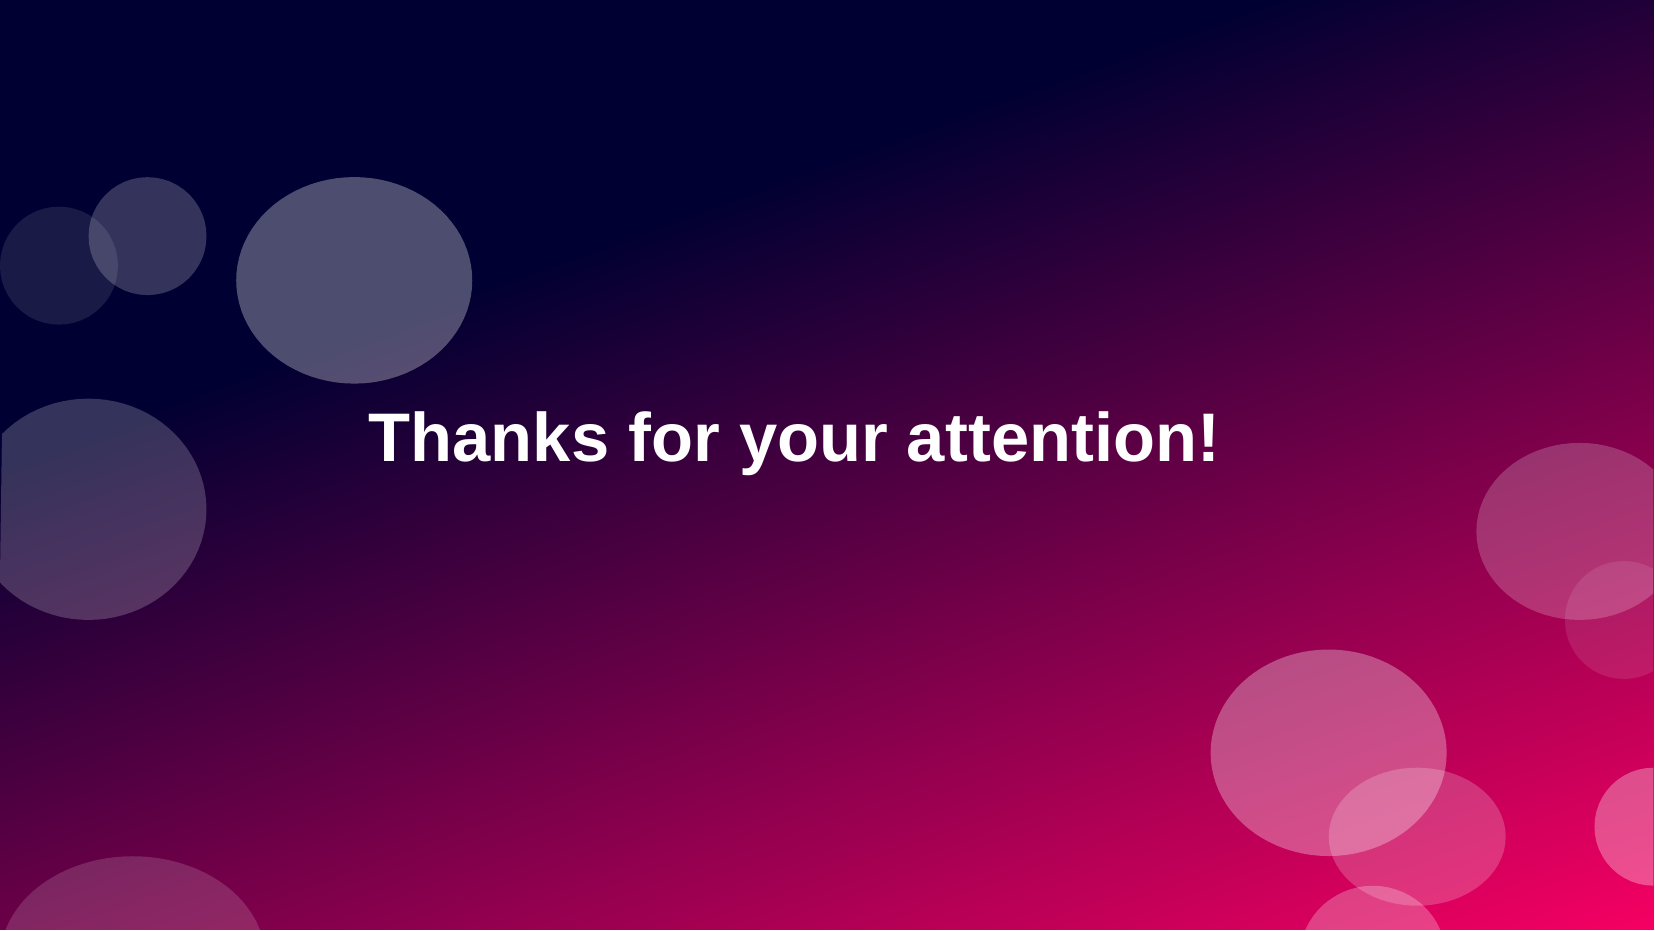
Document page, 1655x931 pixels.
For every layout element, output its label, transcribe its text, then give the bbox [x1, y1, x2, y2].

text_box [1594, 767, 1654, 886]
text_box [1476, 442, 1654, 680]
text_box [0, 398, 207, 620]
text_box [1210, 649, 1506, 930]
text_box [5, 856, 260, 930]
picture [0, 0, 1654, 930]
text_box [236, 177, 473, 384]
text_box Thanks for your attention! [366, 390, 1280, 549]
text_box [0, 177, 207, 325]
